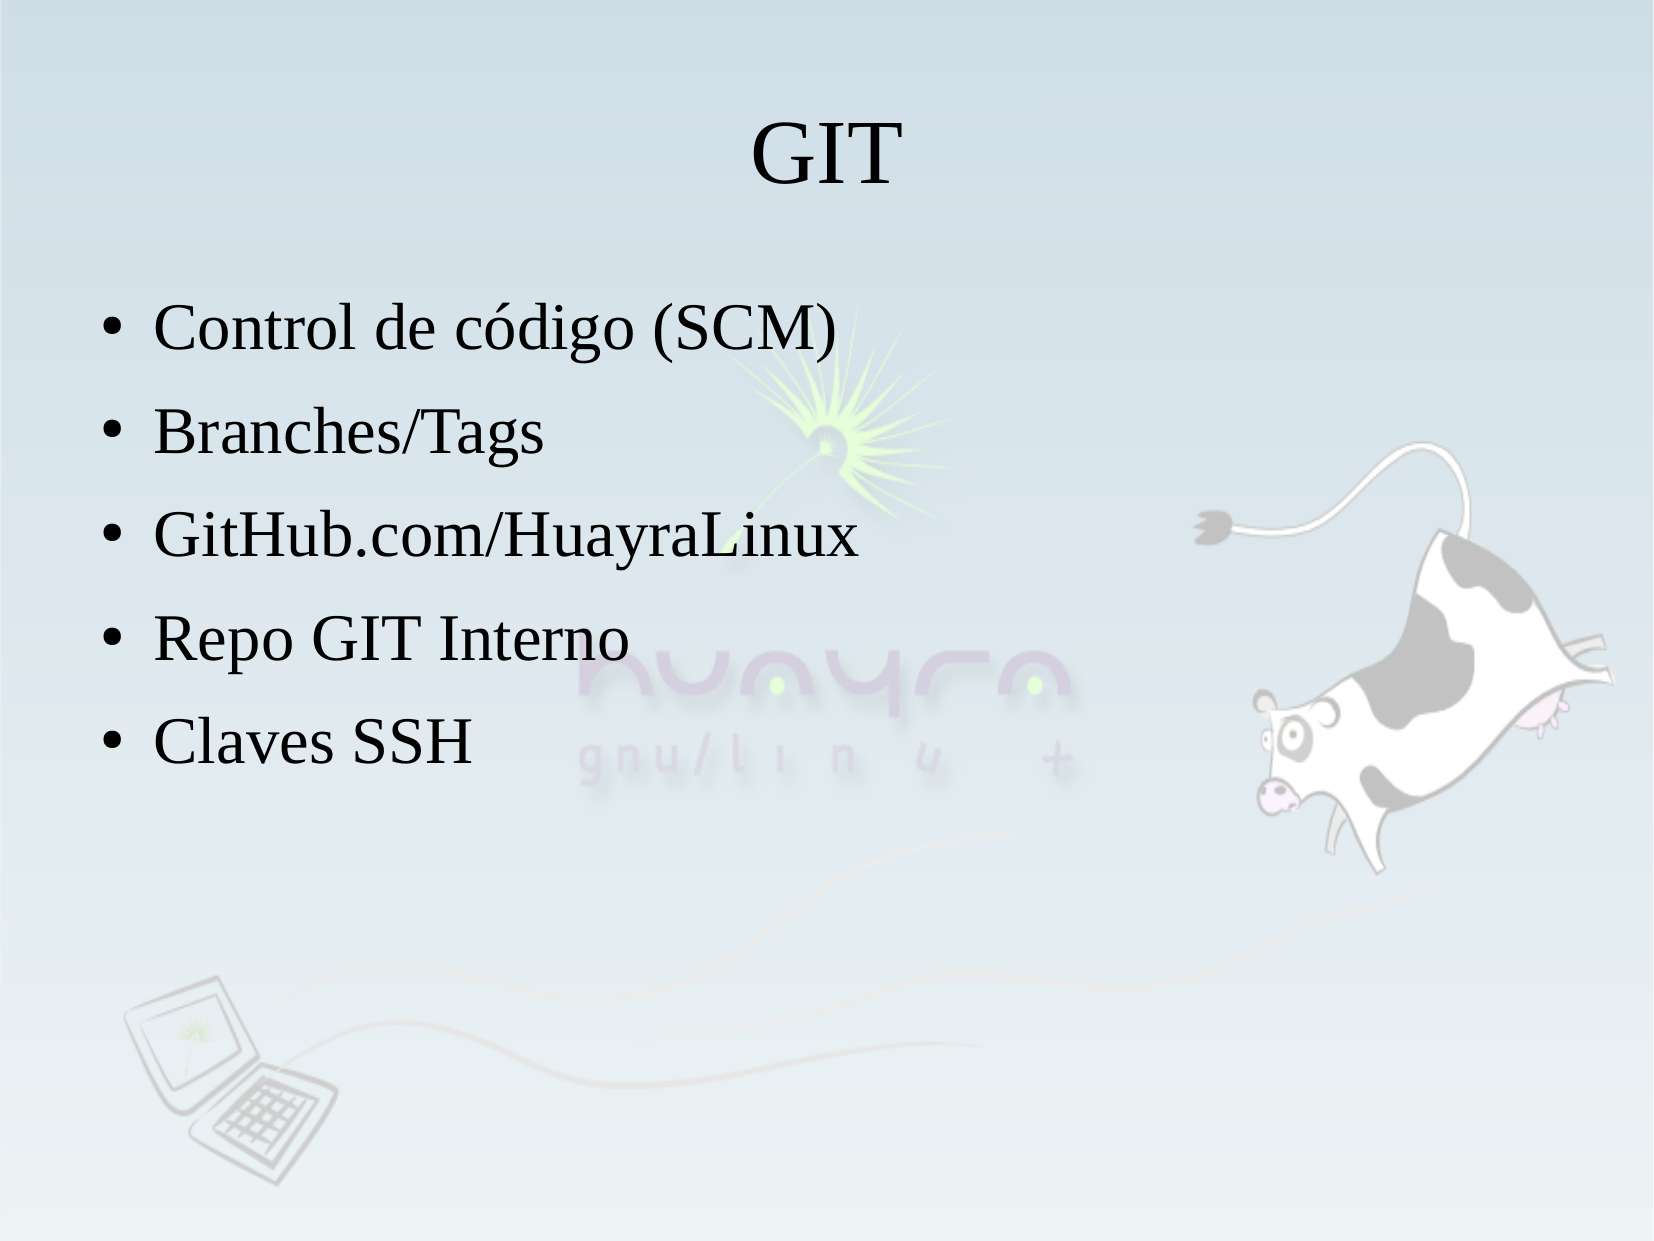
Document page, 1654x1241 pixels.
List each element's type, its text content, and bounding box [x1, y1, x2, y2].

picture [0, 0, 1654, 1241]
list Control de código (SCM) Branches/Tags GitHub.com/HuayraLinux Repo GIT Interno Claves SSH [82, 290, 1538, 1010]
title GIT [82, 49, 1571, 257]
